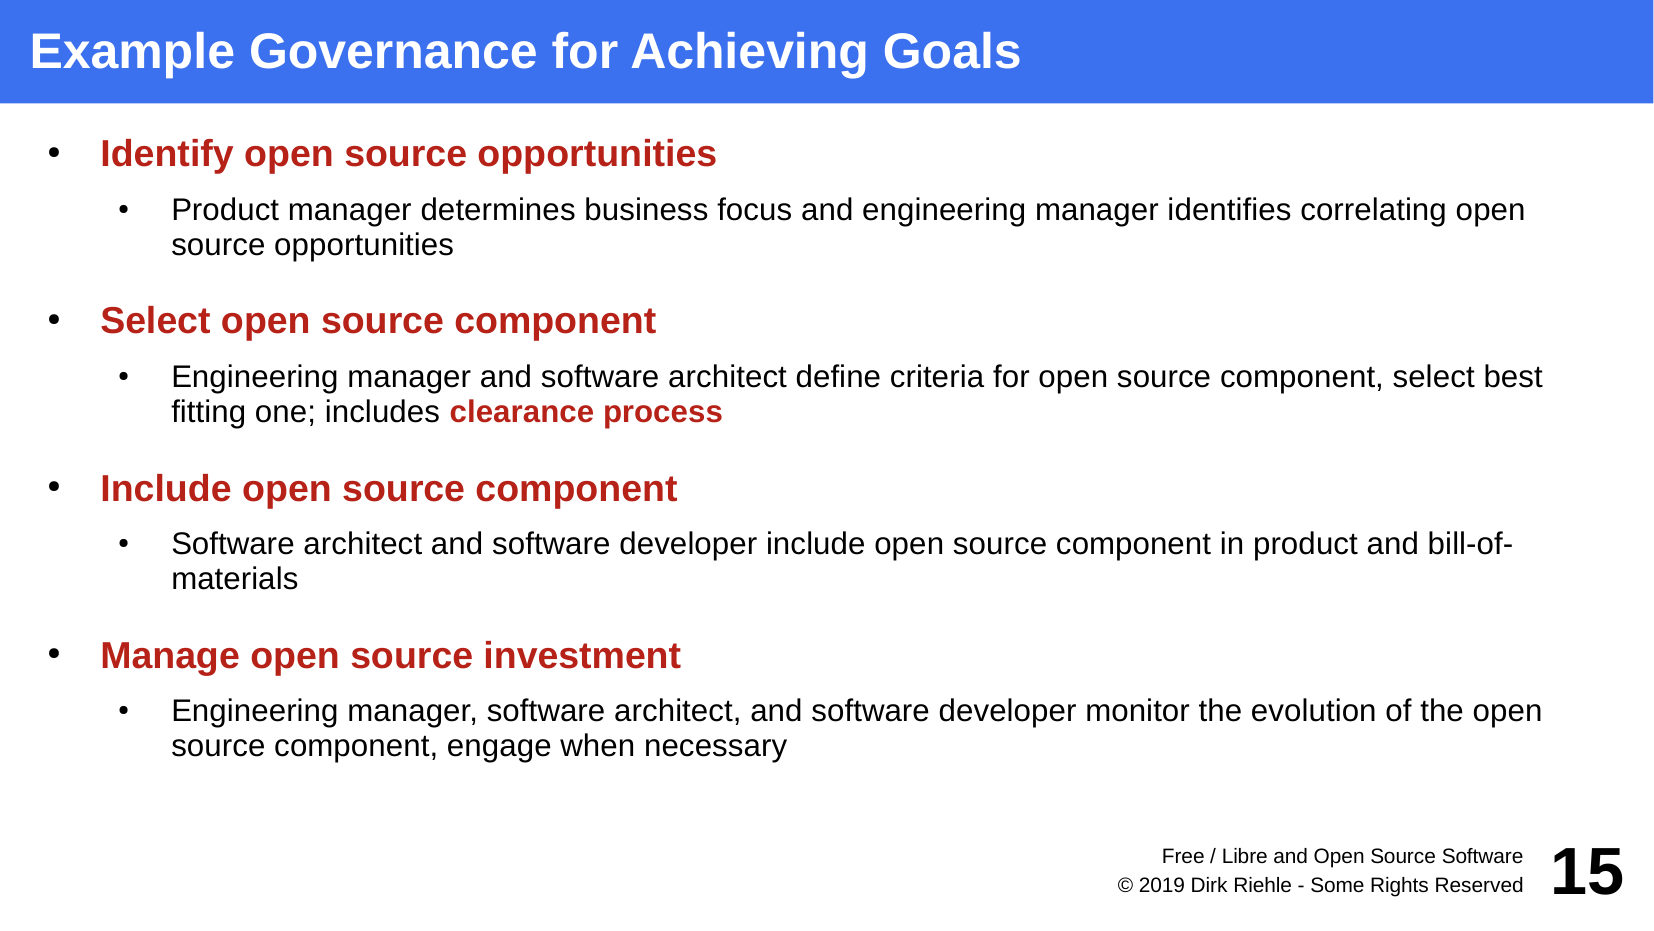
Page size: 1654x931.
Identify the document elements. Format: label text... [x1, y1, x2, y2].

title Example Governance for Achieving Goals [0, 0, 1654, 104]
list Identify open source opportunities Product manager determines business focus and engineering manager identifies correlating open source opportunities Select open source component Engineering manager and software architect define criteria for open source component, select best fitting one; includes clearance process Include open source component Software architect and software developer include open source component in product and bill-of-materials Manage open source investment Engineering manager, software architect, and software developer monitor the evolution of the open source component, engage when necessary [29, 132, 1625, 813]
